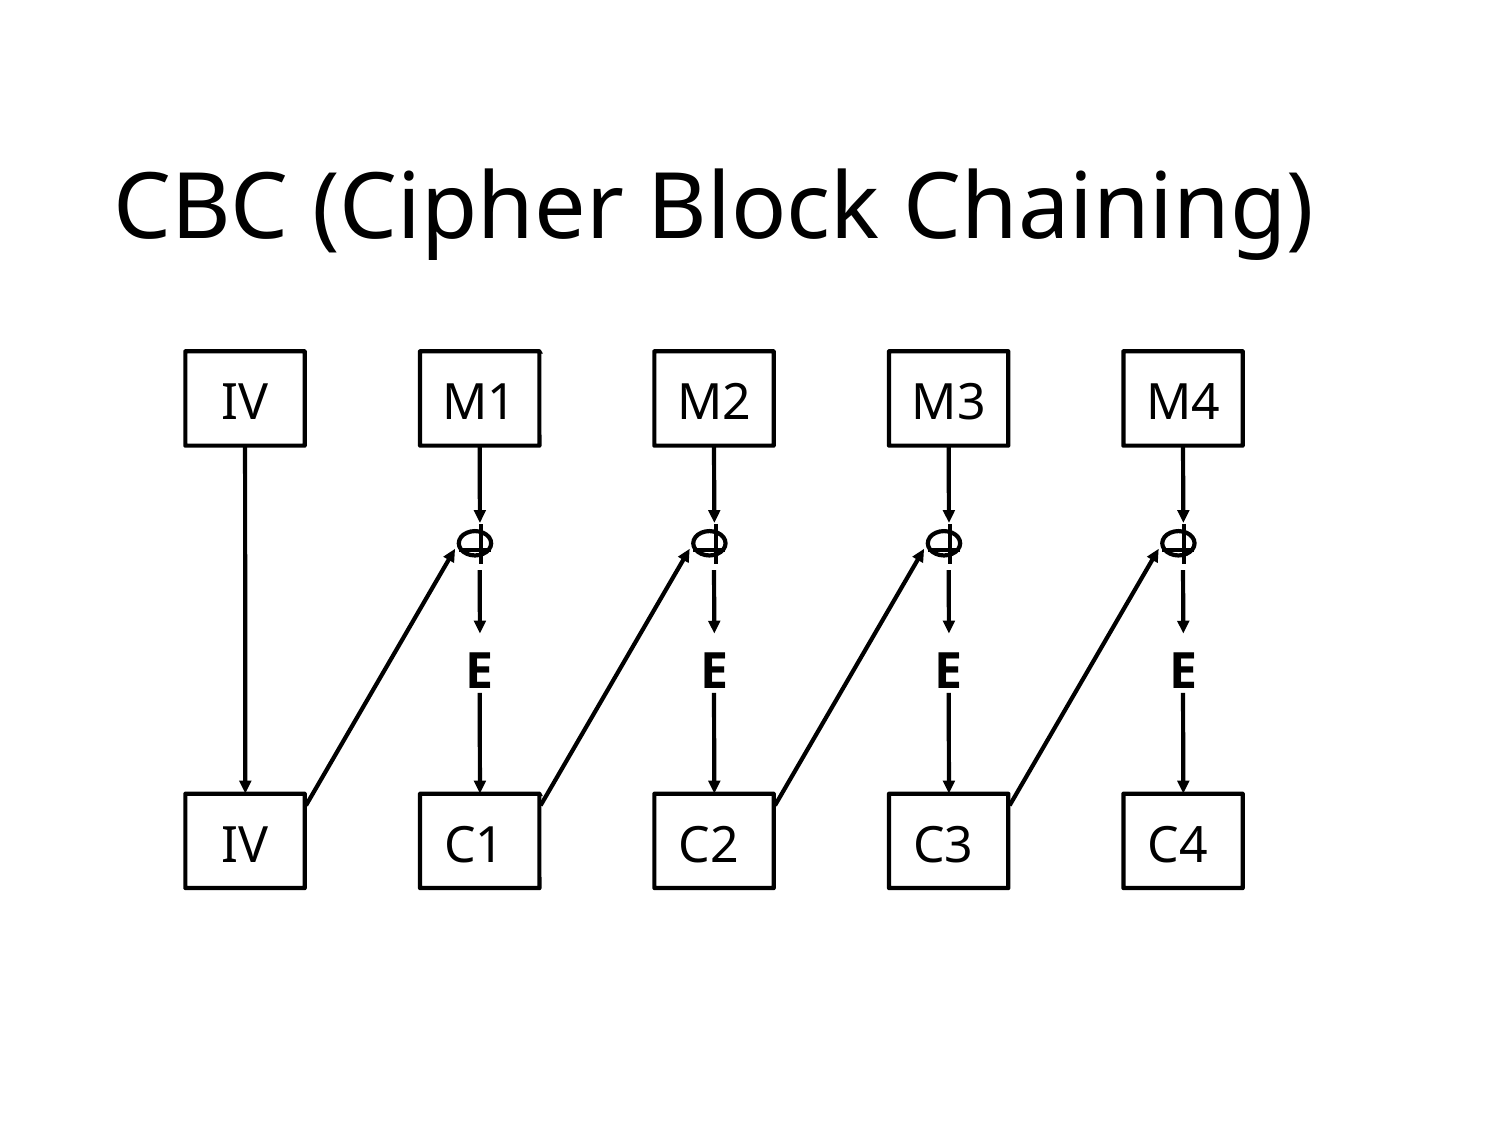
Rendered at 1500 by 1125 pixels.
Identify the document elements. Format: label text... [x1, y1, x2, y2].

text_box [420, 351, 540, 446]
text_box [889, 351, 1009, 446]
text_box IV [206, 361, 284, 438]
text_box [420, 793, 540, 889]
text_box E [450, 630, 509, 707]
text_box E [1154, 630, 1213, 707]
text_box IV [206, 803, 284, 880]
text_box [185, 351, 305, 446]
text_box [1123, 351, 1243, 446]
text_box E [919, 630, 978, 707]
text_box M3 [896, 361, 1001, 438]
text_box C2 [663, 803, 755, 880]
text_box E [685, 630, 744, 707]
text_box C4 [1132, 803, 1224, 880]
text_box [1123, 793, 1243, 889]
text_box C1 [429, 803, 520, 880]
text_box M4 [1131, 361, 1236, 438]
text_box M2 [662, 361, 767, 438]
text_box [889, 793, 1009, 889]
title CBC (Cipher Block Chaining) [47, 82, 1382, 320]
text_box [654, 793, 774, 889]
text_box [185, 793, 305, 889]
text_box C3 [898, 803, 989, 880]
text_box M1 [427, 361, 532, 438]
text_box [654, 351, 774, 446]
